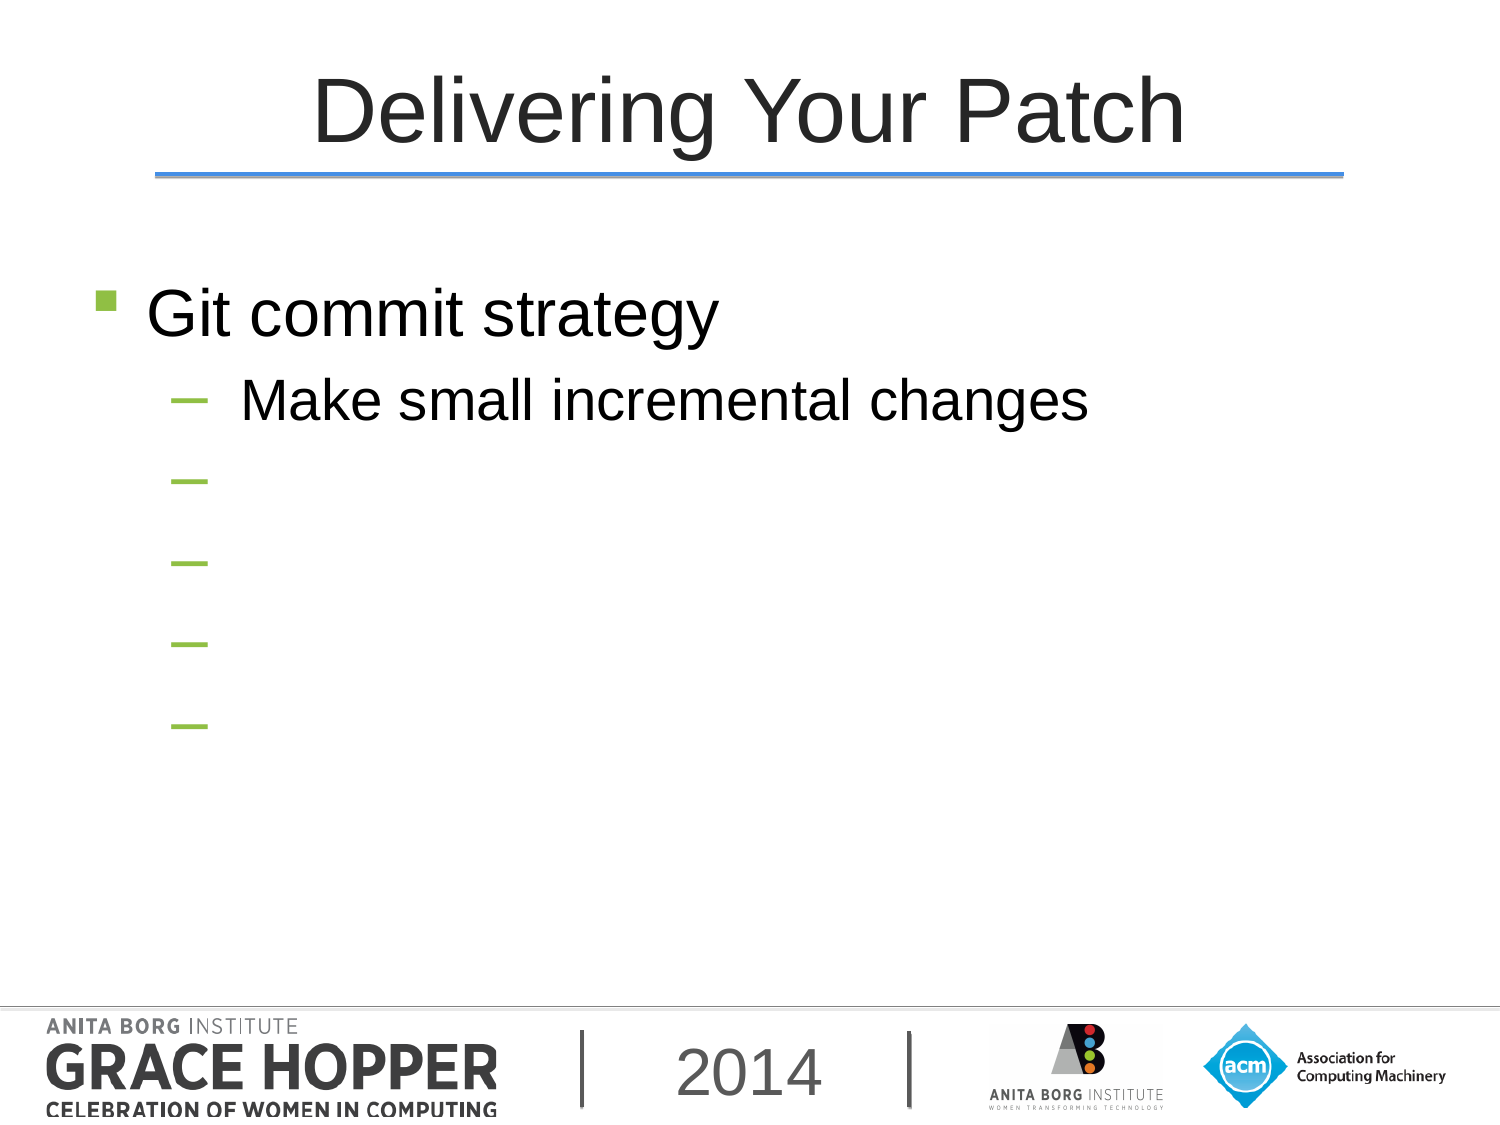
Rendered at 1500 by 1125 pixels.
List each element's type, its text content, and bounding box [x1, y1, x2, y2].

title Delivering Your Patch [75, 19, 1425, 191]
list Git commit strategy Make small incremental changes Make changes in logical order Each change should be encapsulated Be prepared to alter previous commits Be prepared for upstream changes as you update your sources [75, 262, 1425, 1005]
picture [989, 1024, 1163, 1110]
